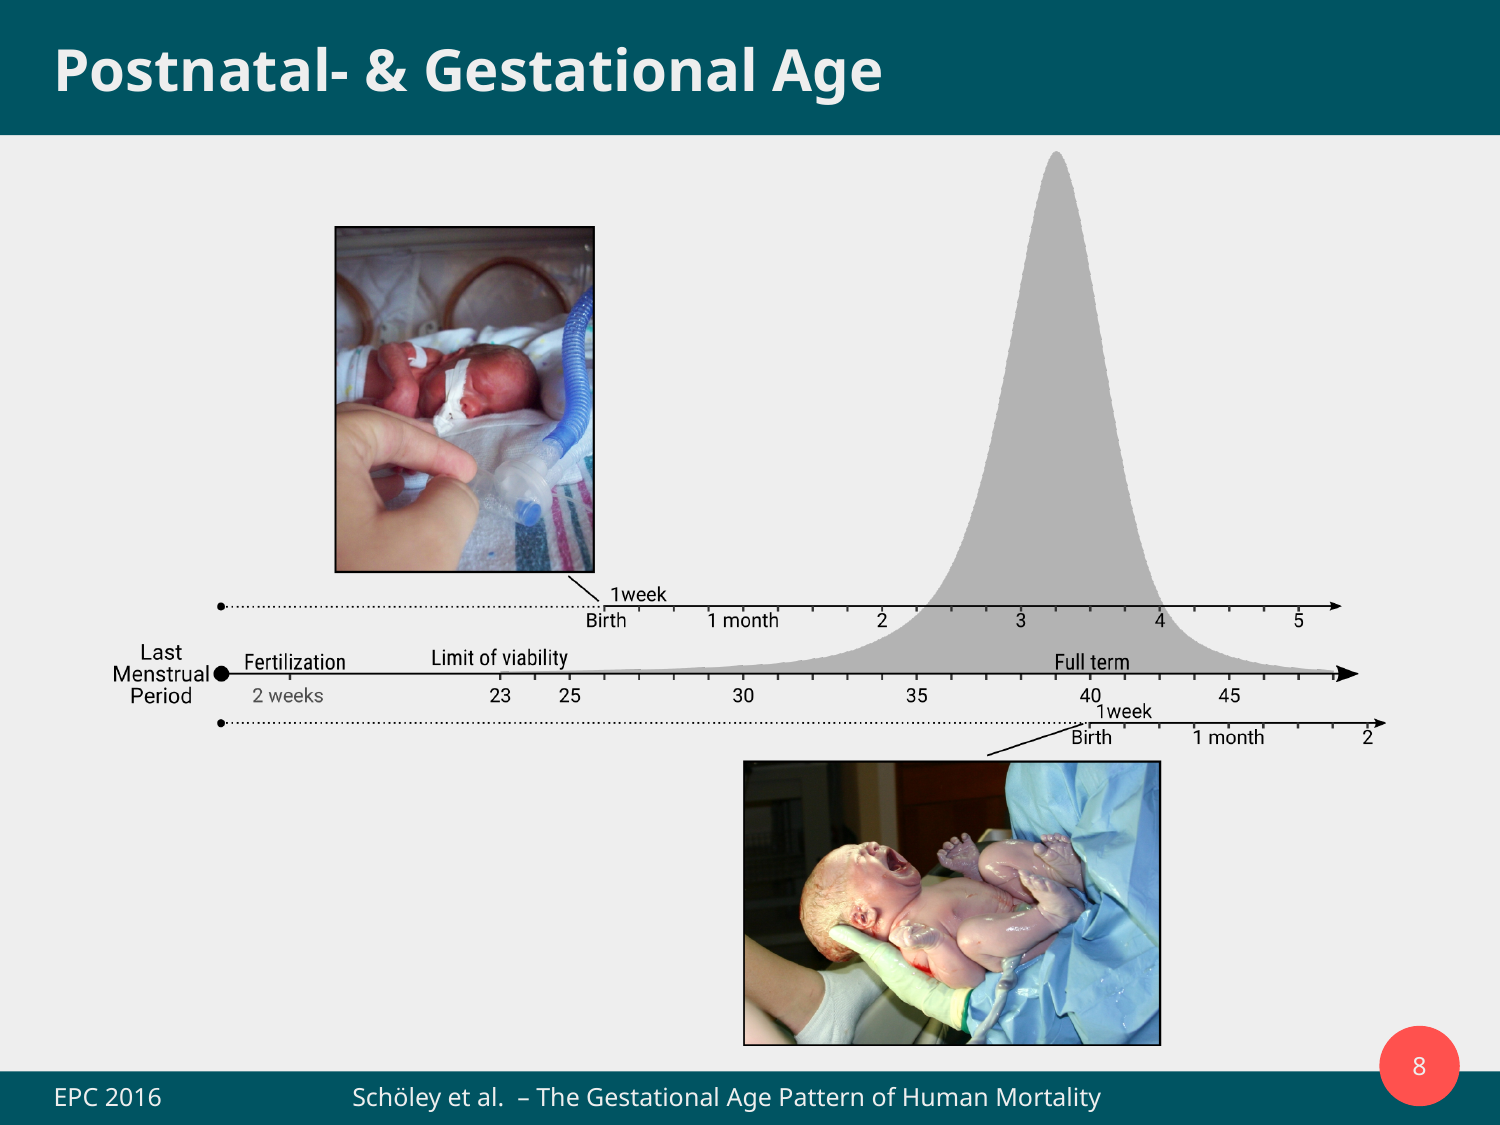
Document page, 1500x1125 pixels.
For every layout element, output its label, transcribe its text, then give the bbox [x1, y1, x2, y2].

title Postnatal- & Gestational Age [53, 0, 1447, 141]
picture [114, 151, 1386, 1046]
